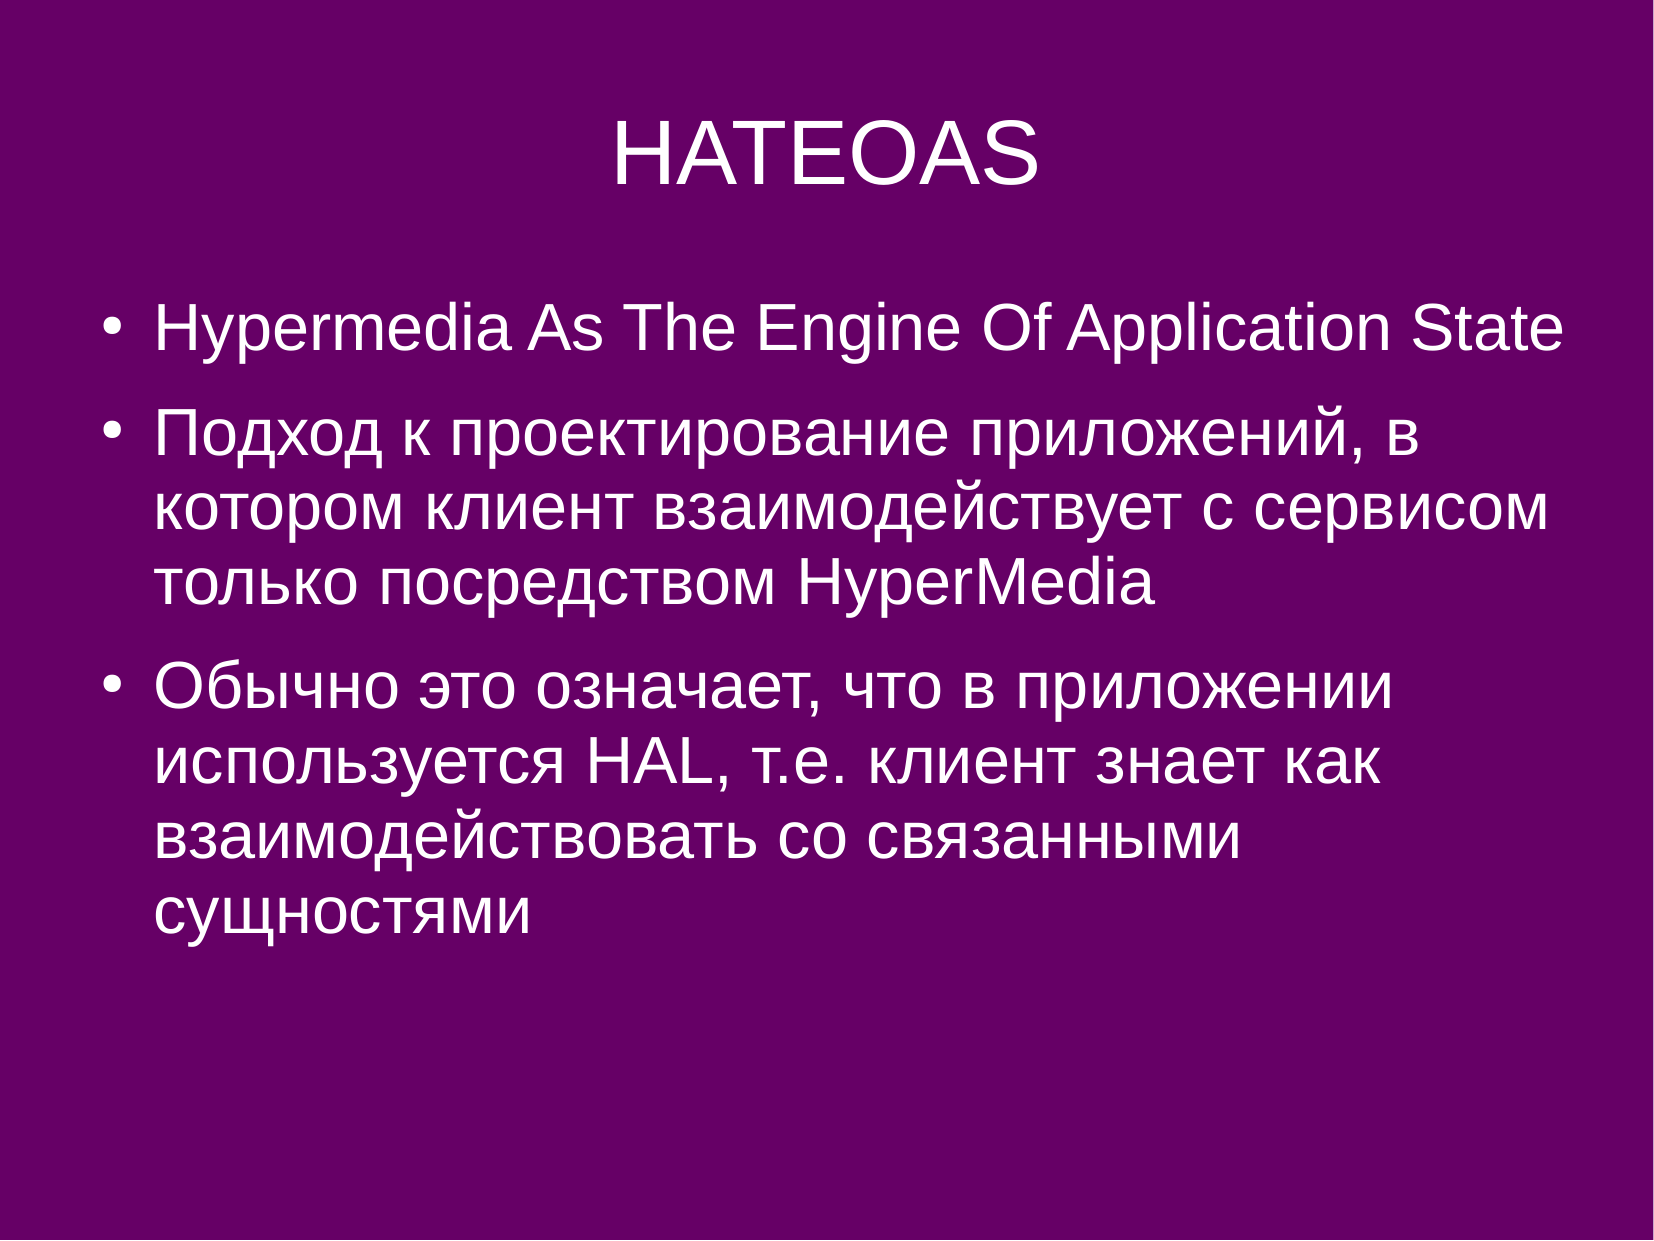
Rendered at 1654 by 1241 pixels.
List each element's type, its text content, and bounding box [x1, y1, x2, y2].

title HATEOAS [82, 49, 1571, 257]
list Hypermedia As The Engine Of Application State Подход к проектирование приложений, в котором клиент взаимодействует с сервисом только посредством HyperMedia Обычно это означает, что в приложении используется HAL, т.е. клиент знает как взаимодействовать со связанными сущностями [82, 290, 1571, 1010]
